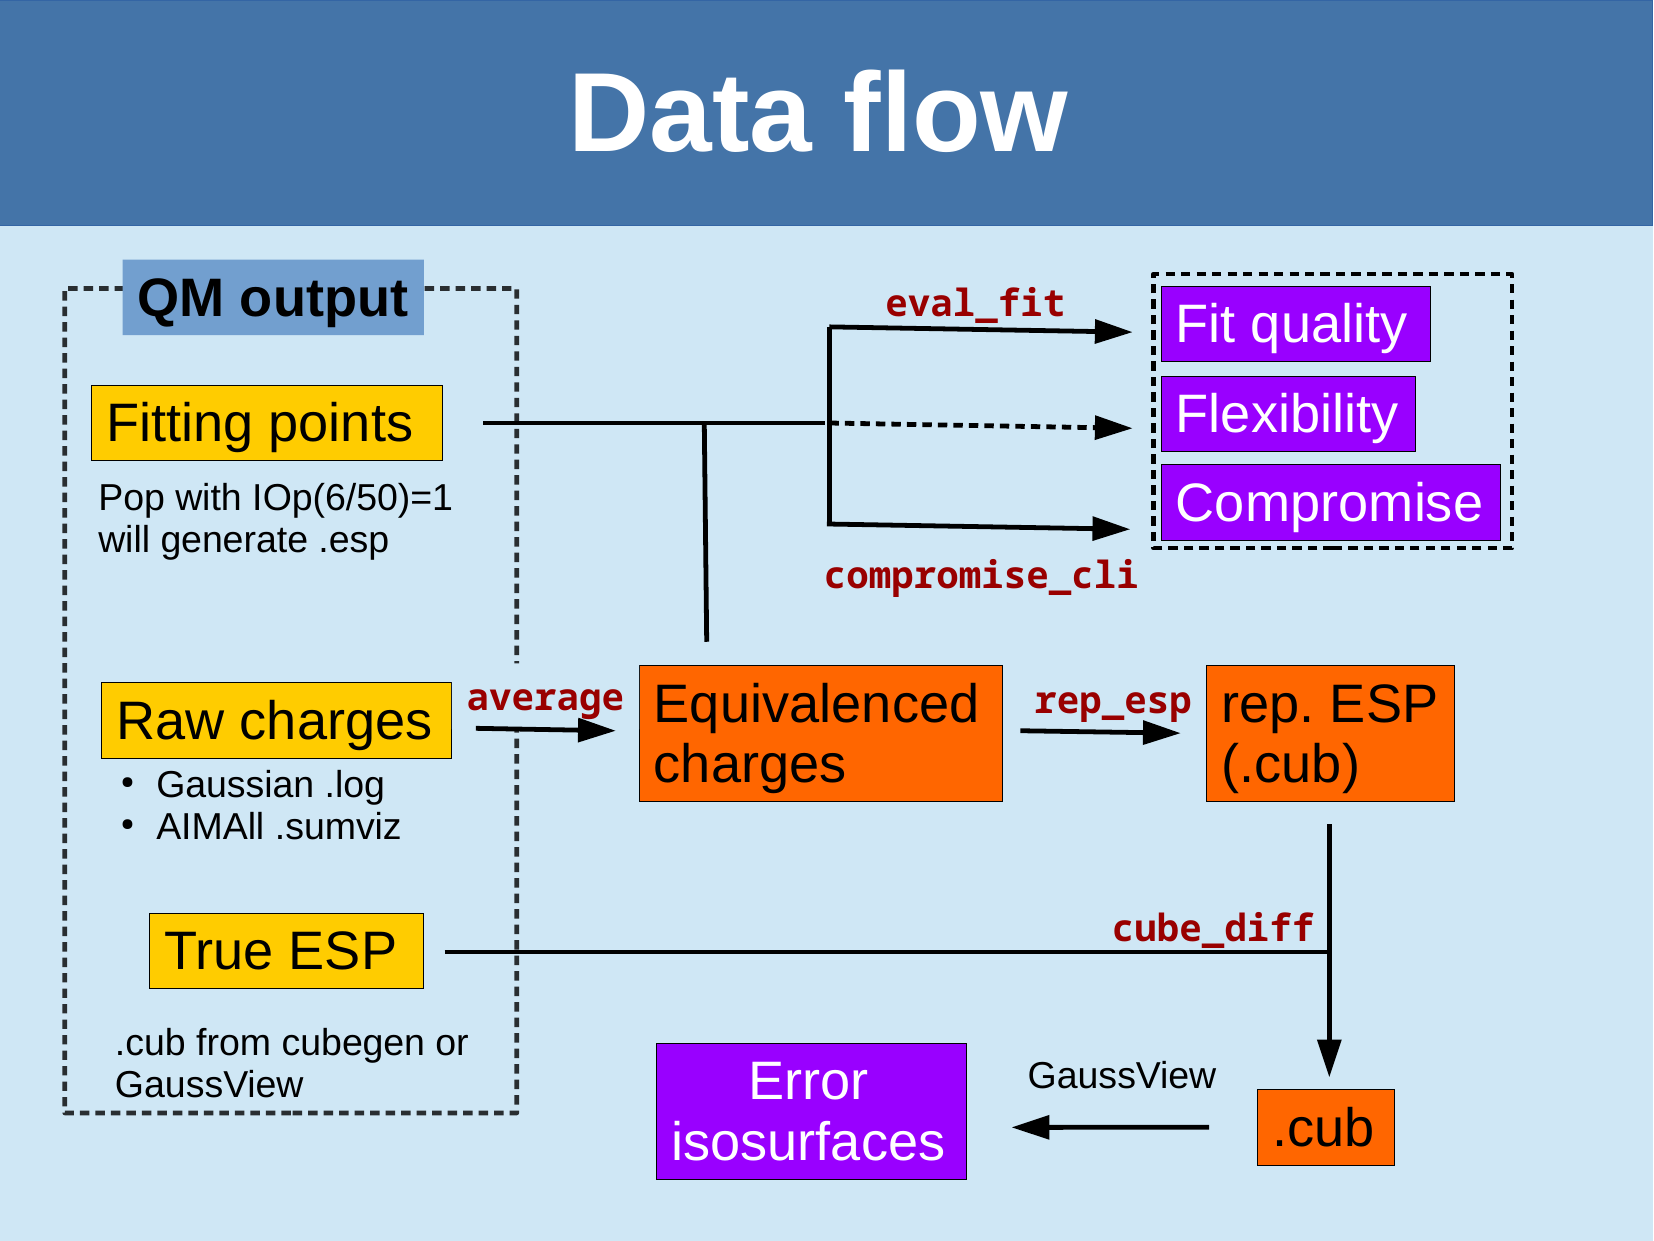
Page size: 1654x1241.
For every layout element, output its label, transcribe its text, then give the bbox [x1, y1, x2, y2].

text_box Fit quality [1161, 286, 1431, 362]
text_box cube_diff [1097, 894, 1330, 960]
text_box QM output [122, 259, 424, 336]
text_box [0, 0, 1653, 226]
text_box eval_fit [870, 269, 1081, 335]
text_box Fitting points [91, 385, 443, 461]
text_box rep_esp [1019, 665, 1207, 732]
text_box Error isosurfaces [656, 1043, 967, 1180]
text_box Raw charges [101, 682, 452, 759]
text_box .cub from cubegen or GaussView [64, 1014, 491, 1113]
text_box .cub [1257, 1089, 1395, 1166]
text_box Gaussian .log AIMAll .sumviz [106, 755, 417, 855]
text_box True ESP [149, 913, 424, 989]
title Data flow [75, 30, 1563, 196]
text_box Equivalenced charges [639, 665, 1003, 802]
text_box GaussView [1012, 1047, 1232, 1104]
text_box Flexibility [1161, 376, 1416, 452]
text_box compromise_cli [809, 540, 1154, 607]
text_box rep. ESP (.cub) [1206, 665, 1455, 802]
text_box Compromise [1161, 464, 1501, 541]
text_box average [451, 663, 640, 730]
text_box Pop with IOp(6/50)=1 will generate .esp [48, 468, 474, 568]
